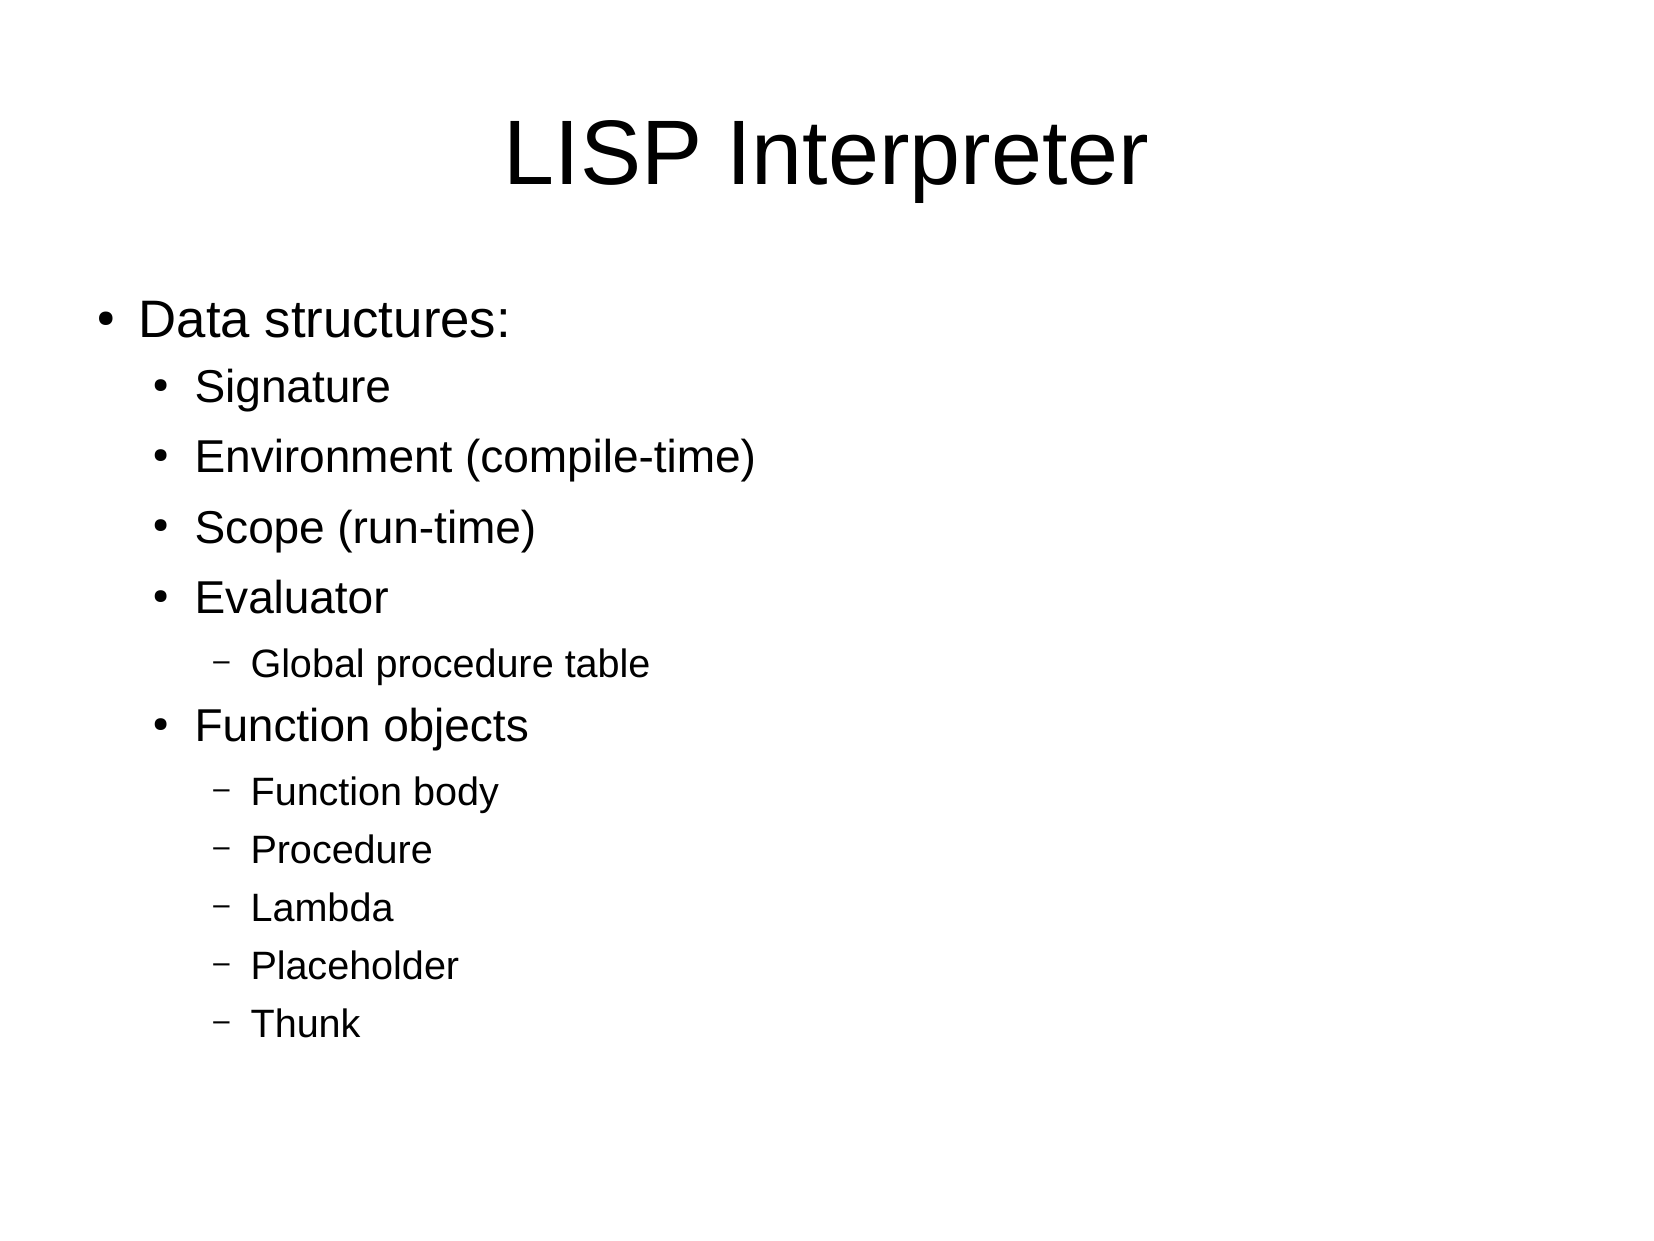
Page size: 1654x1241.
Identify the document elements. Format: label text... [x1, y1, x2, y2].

title LISP Interpreter [82, 49, 1571, 257]
list Data structures: Signature Environment (compile-time) Scope (run-time) Evaluator Global procedure table Function objects Function body Procedure Lambda Placeholder Thunk [82, 290, 1571, 1109]
